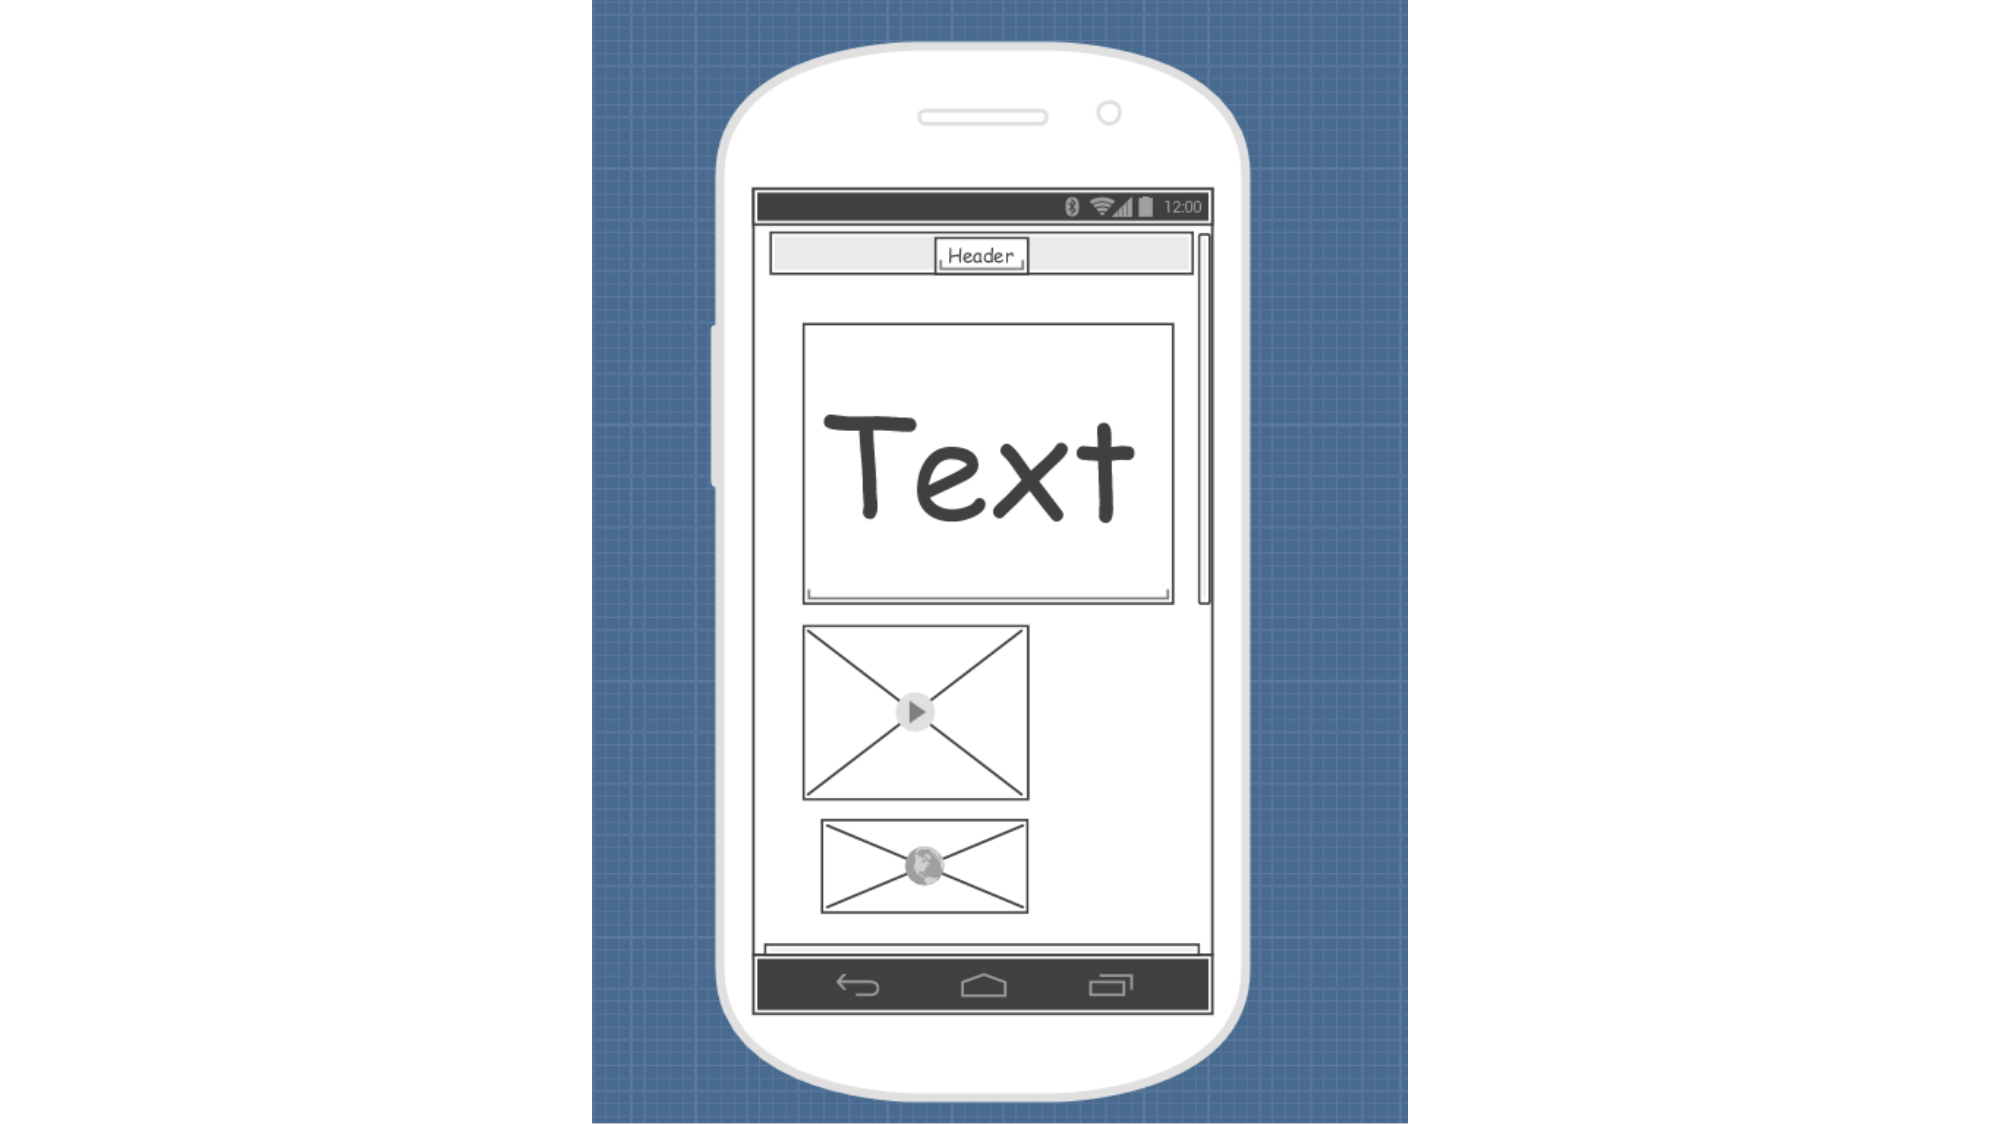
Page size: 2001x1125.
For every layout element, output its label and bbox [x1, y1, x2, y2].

picture [592, 0, 1408, 1125]
